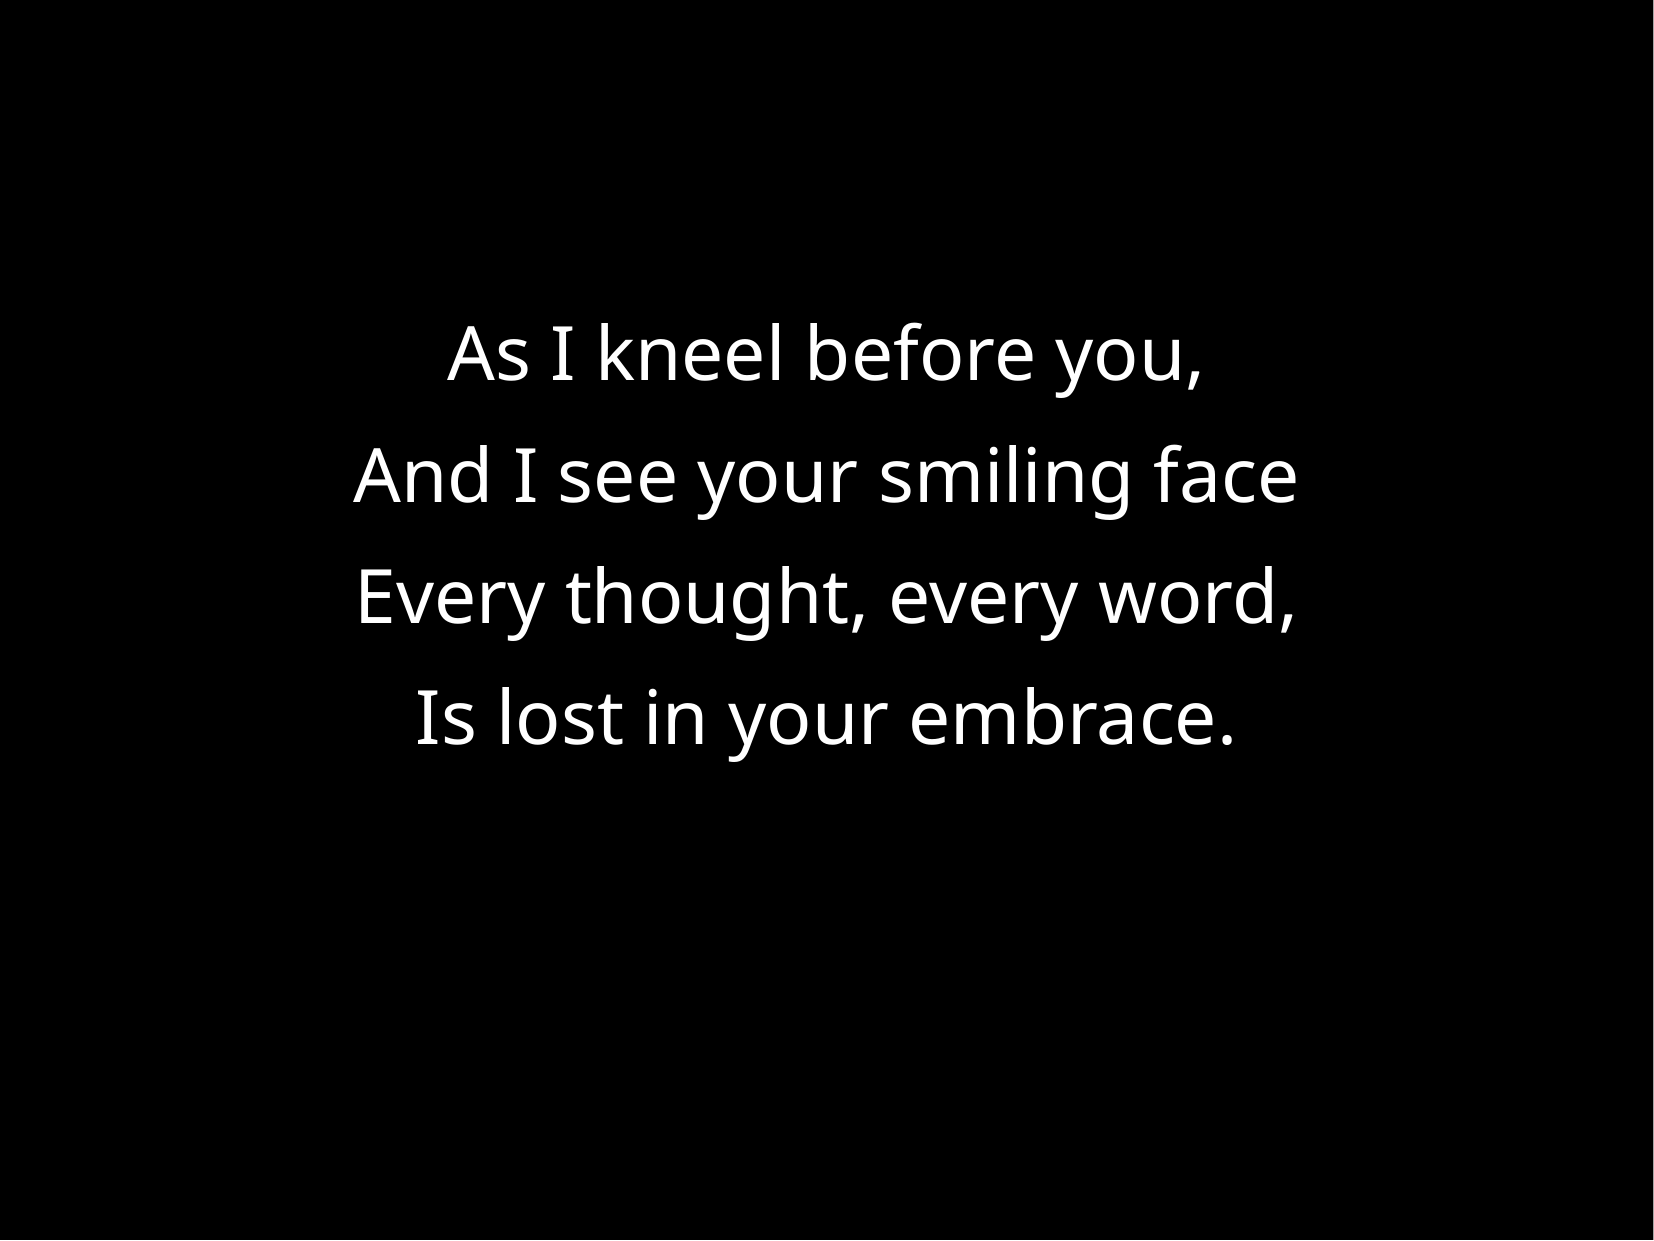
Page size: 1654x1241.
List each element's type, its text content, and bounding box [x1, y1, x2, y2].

list As I kneel before you, And I see your smiling face Every thought, every word, Is lost in your embrace. [0, 307, 1654, 1229]
